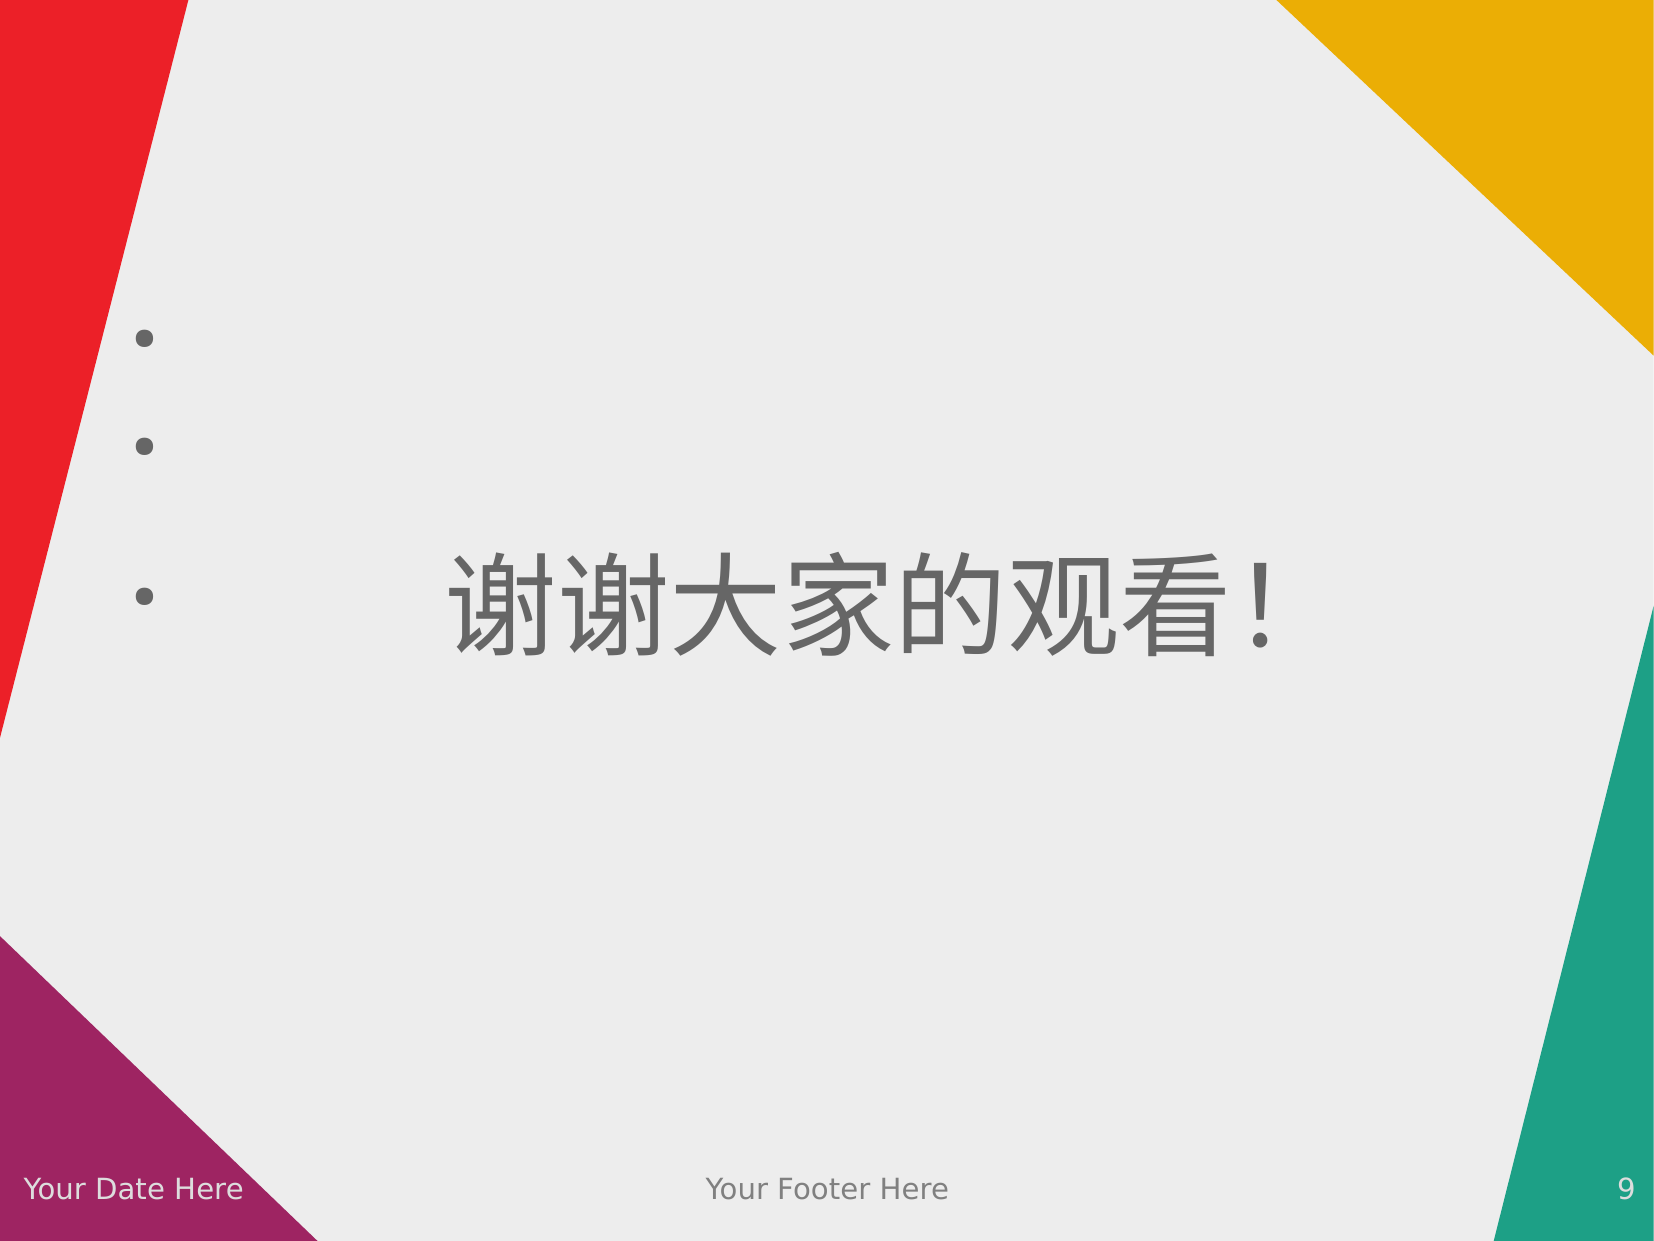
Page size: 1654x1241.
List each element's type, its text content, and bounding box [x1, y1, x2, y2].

list 谢谢大家的观看！ [114, 302, 1539, 1033]
